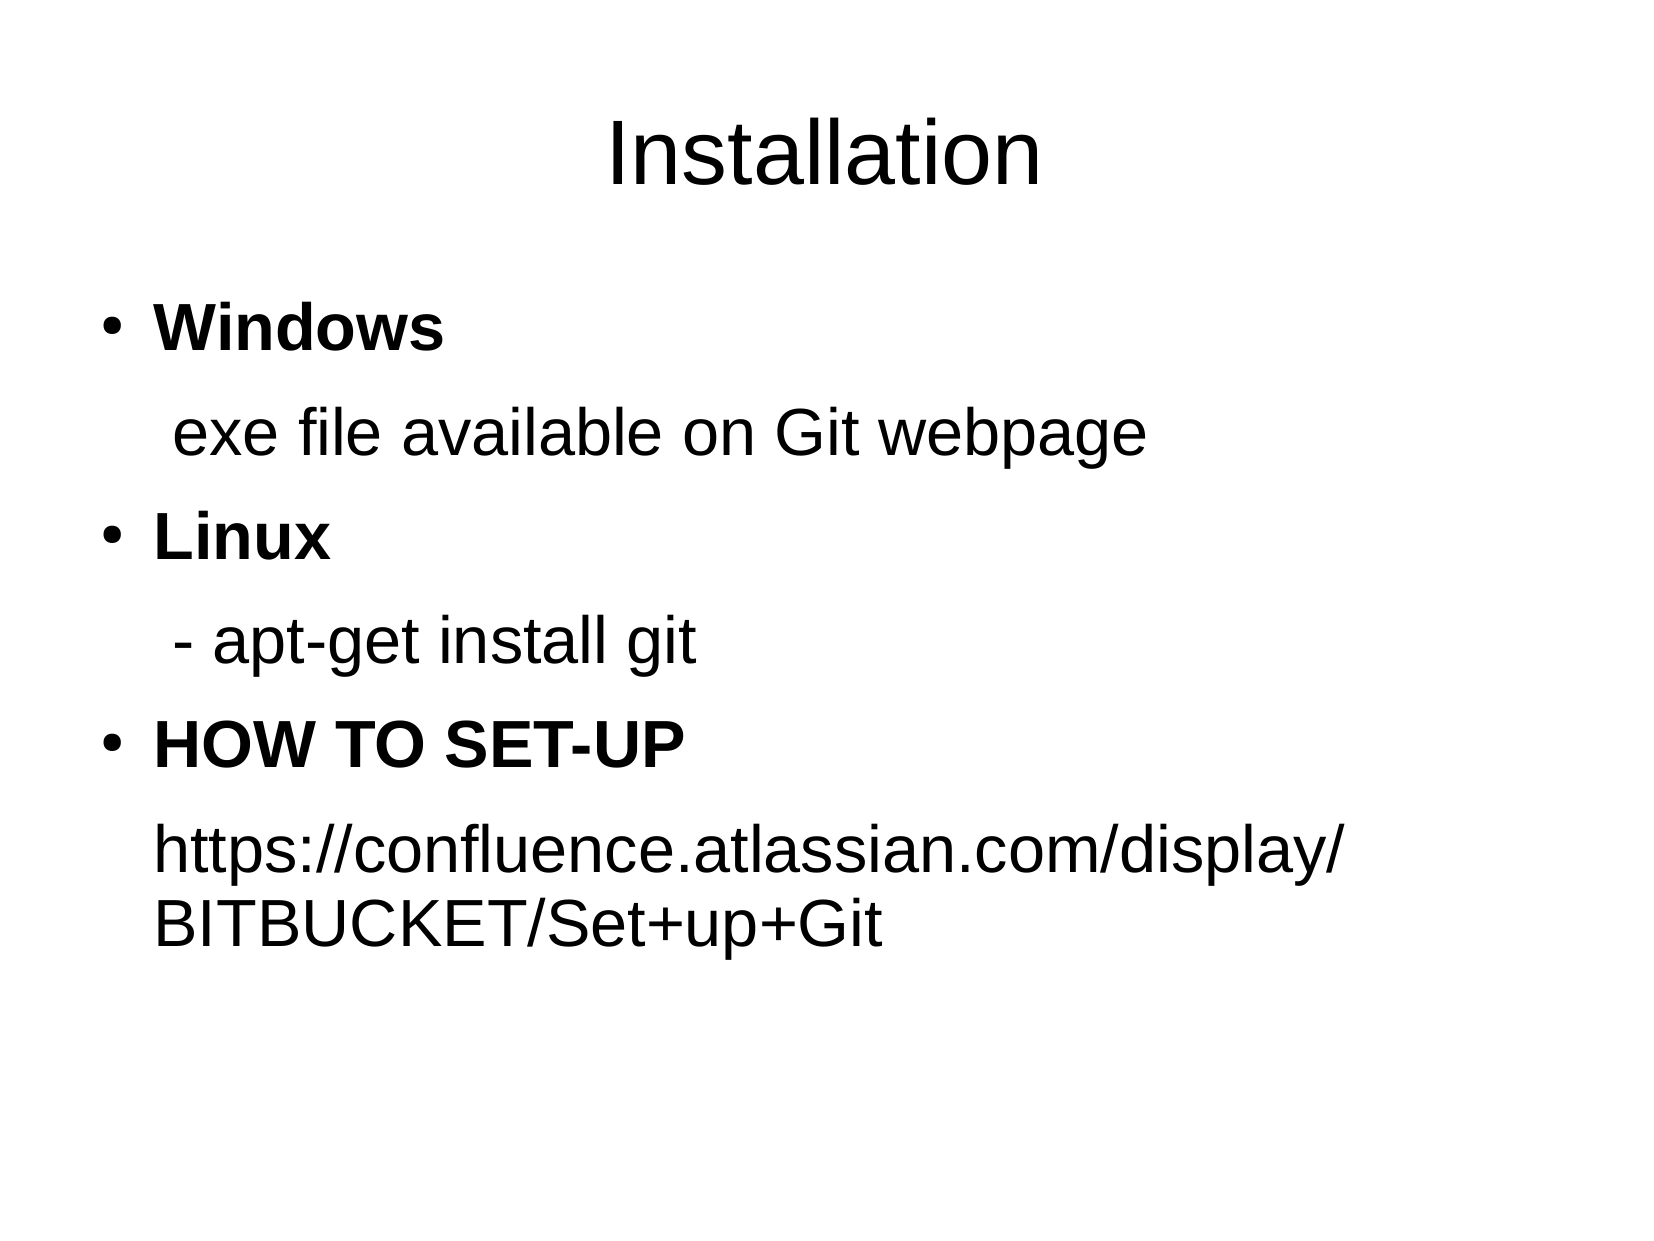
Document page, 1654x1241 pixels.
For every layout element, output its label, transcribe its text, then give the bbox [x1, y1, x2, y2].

title Installation [82, 49, 1571, 257]
list Windows exe file available on Git webpage Linux - apt-get install git HOW TO SET-UP https://confluence.atlassian.com/display/BITBUCKET/Set+up+Git [82, 290, 1538, 1010]
